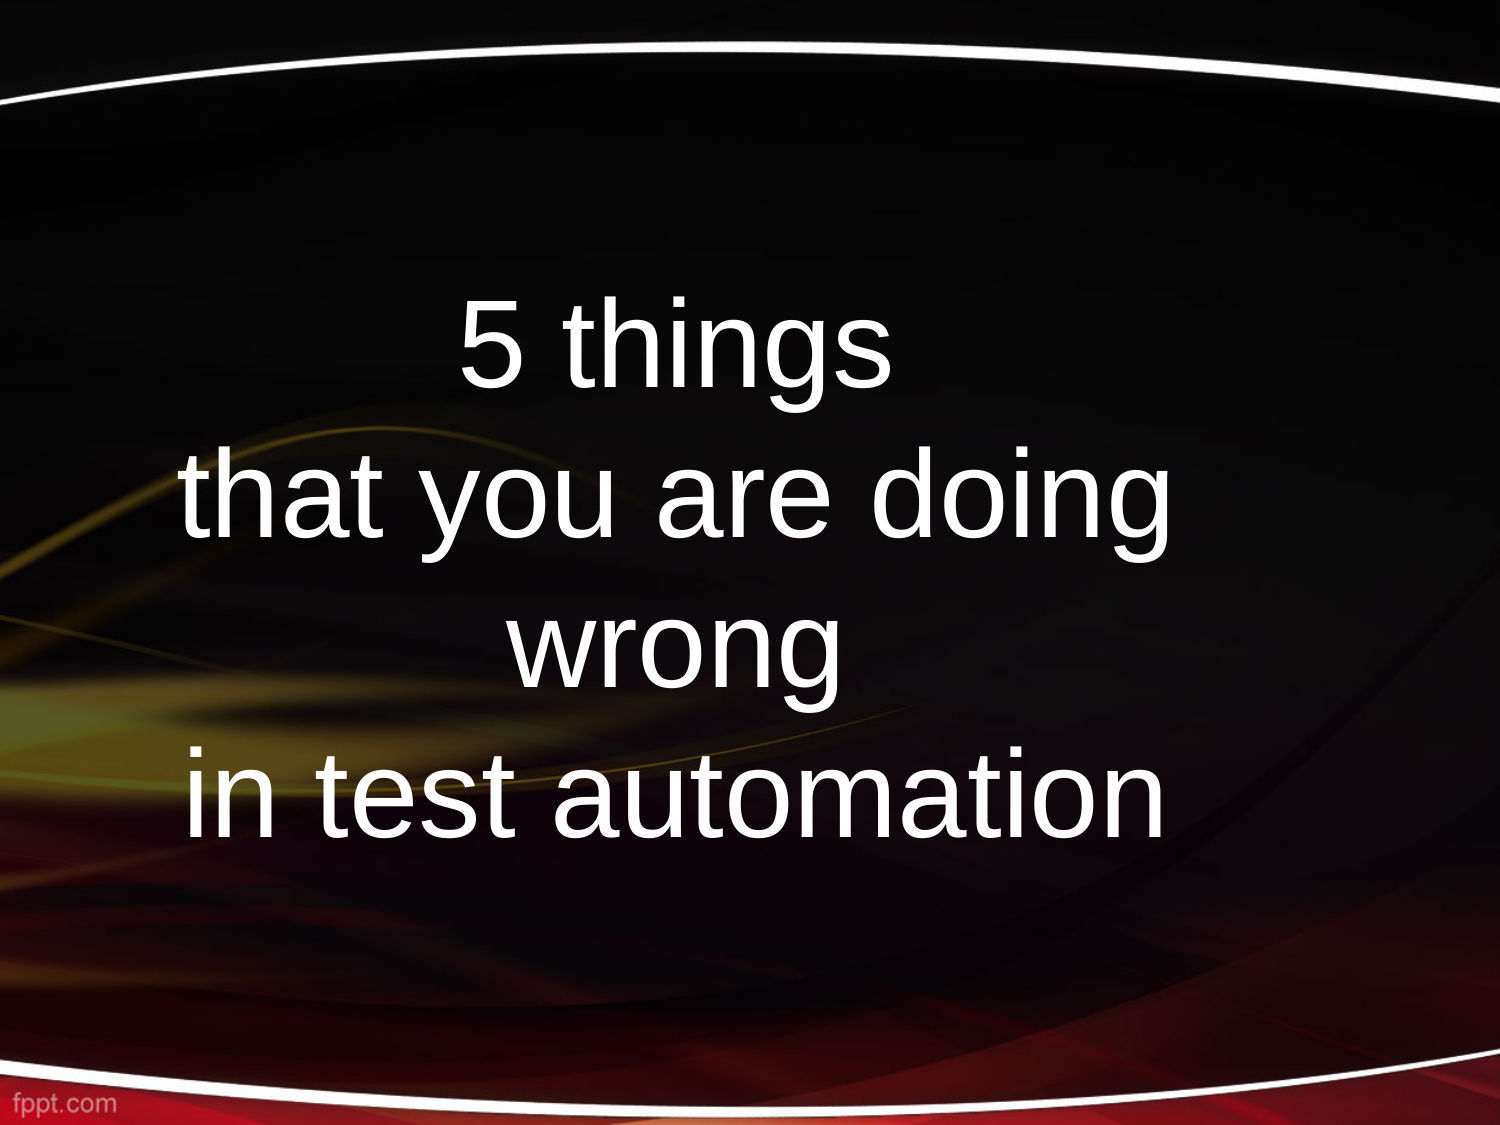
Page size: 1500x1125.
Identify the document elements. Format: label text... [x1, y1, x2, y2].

picture [0, 0, 1500, 1125]
list 5 things that you are doing wrong in test automation [105, 254, 1396, 901]
